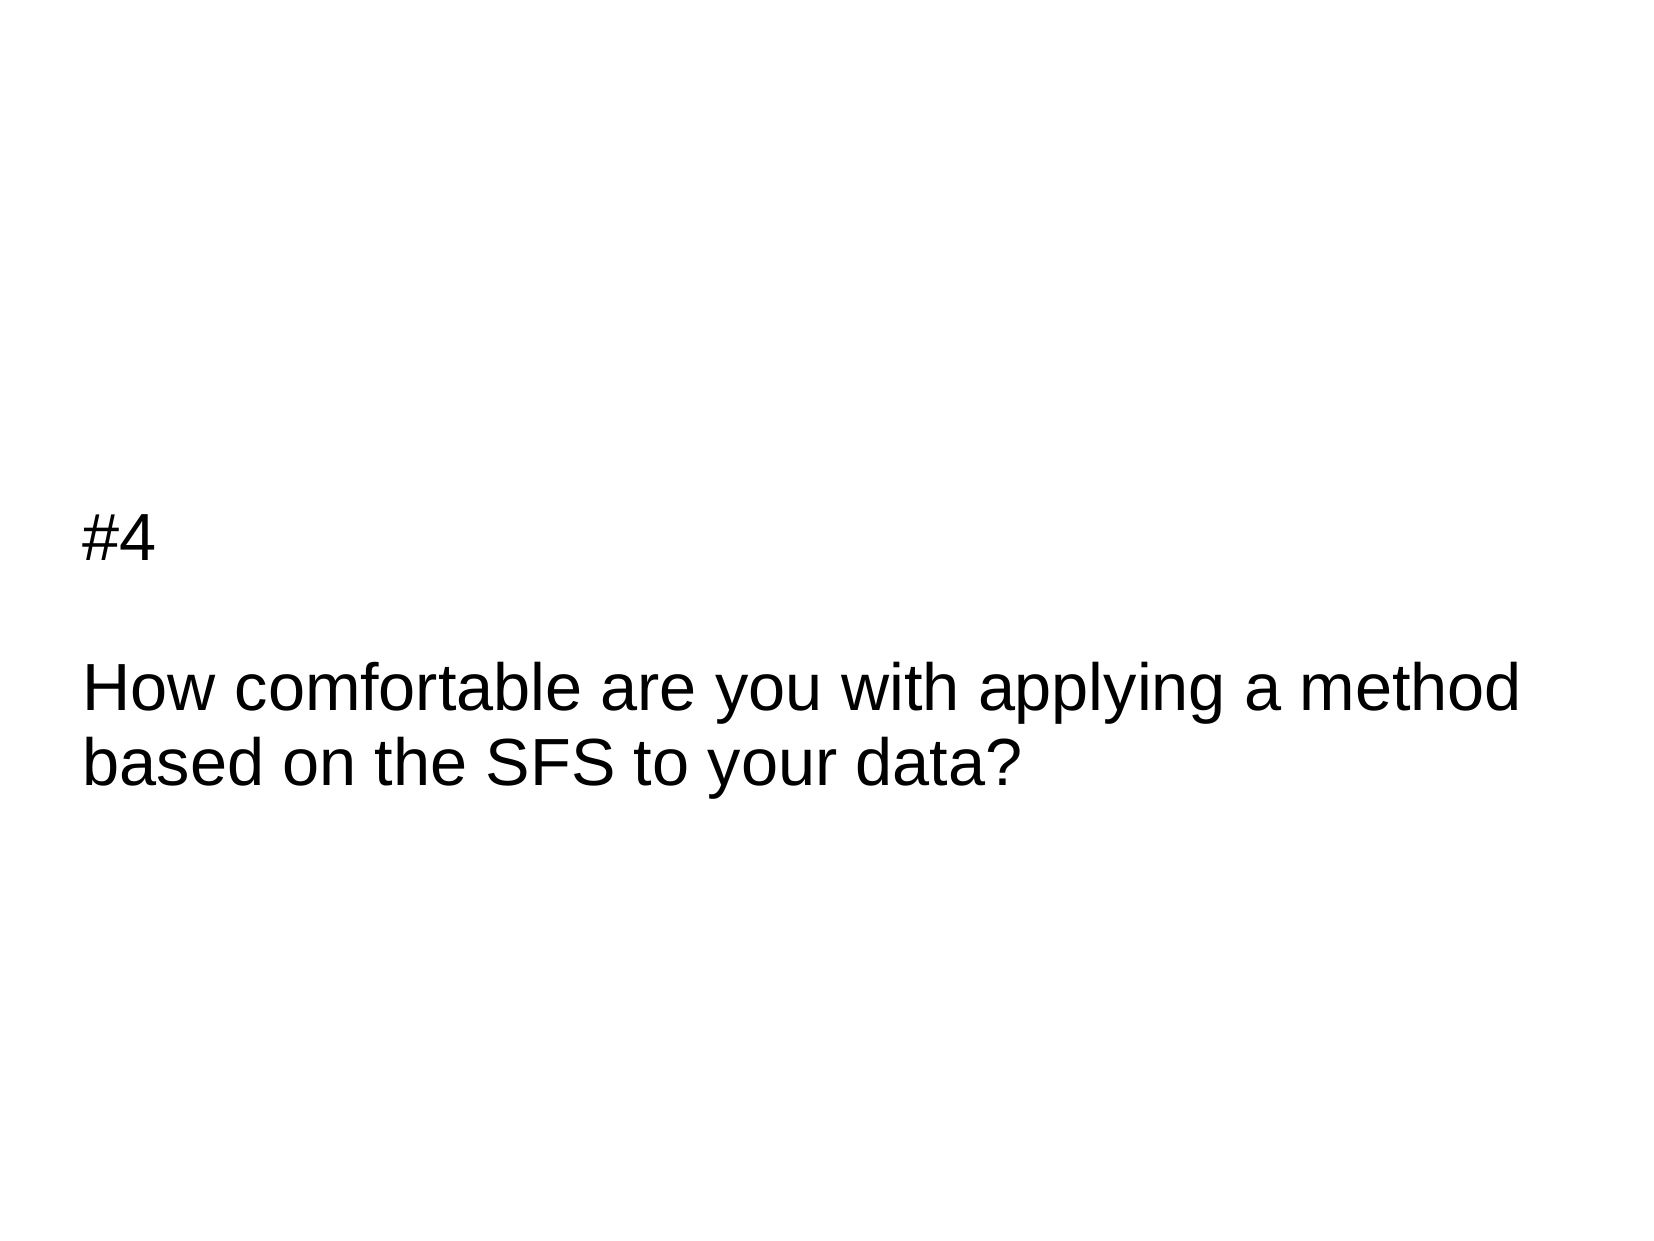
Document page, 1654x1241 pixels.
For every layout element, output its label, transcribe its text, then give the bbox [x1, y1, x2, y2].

subtitle #4 How comfortable are you with applying a method based on the SFS to your data? [82, 290, 1571, 1010]
